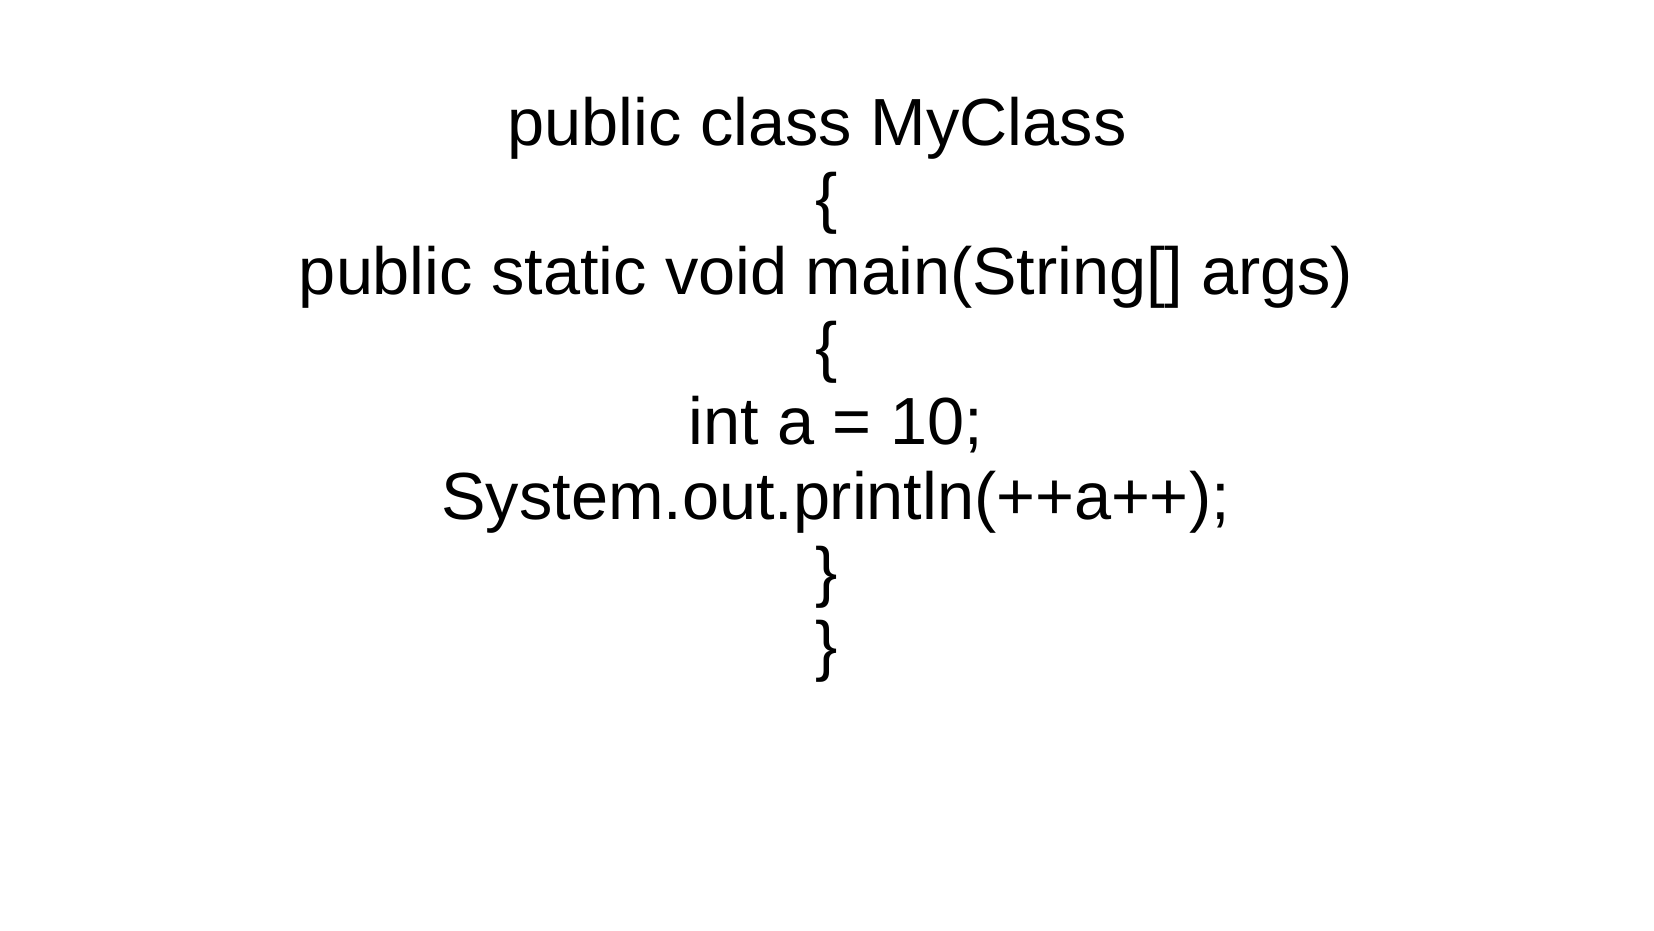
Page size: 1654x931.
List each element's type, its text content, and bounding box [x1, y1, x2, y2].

subtitle public class MyClass { public static void main(String[] args) { int a = 10; System.out.println(++a++); } } [82, 36, 1571, 758]
